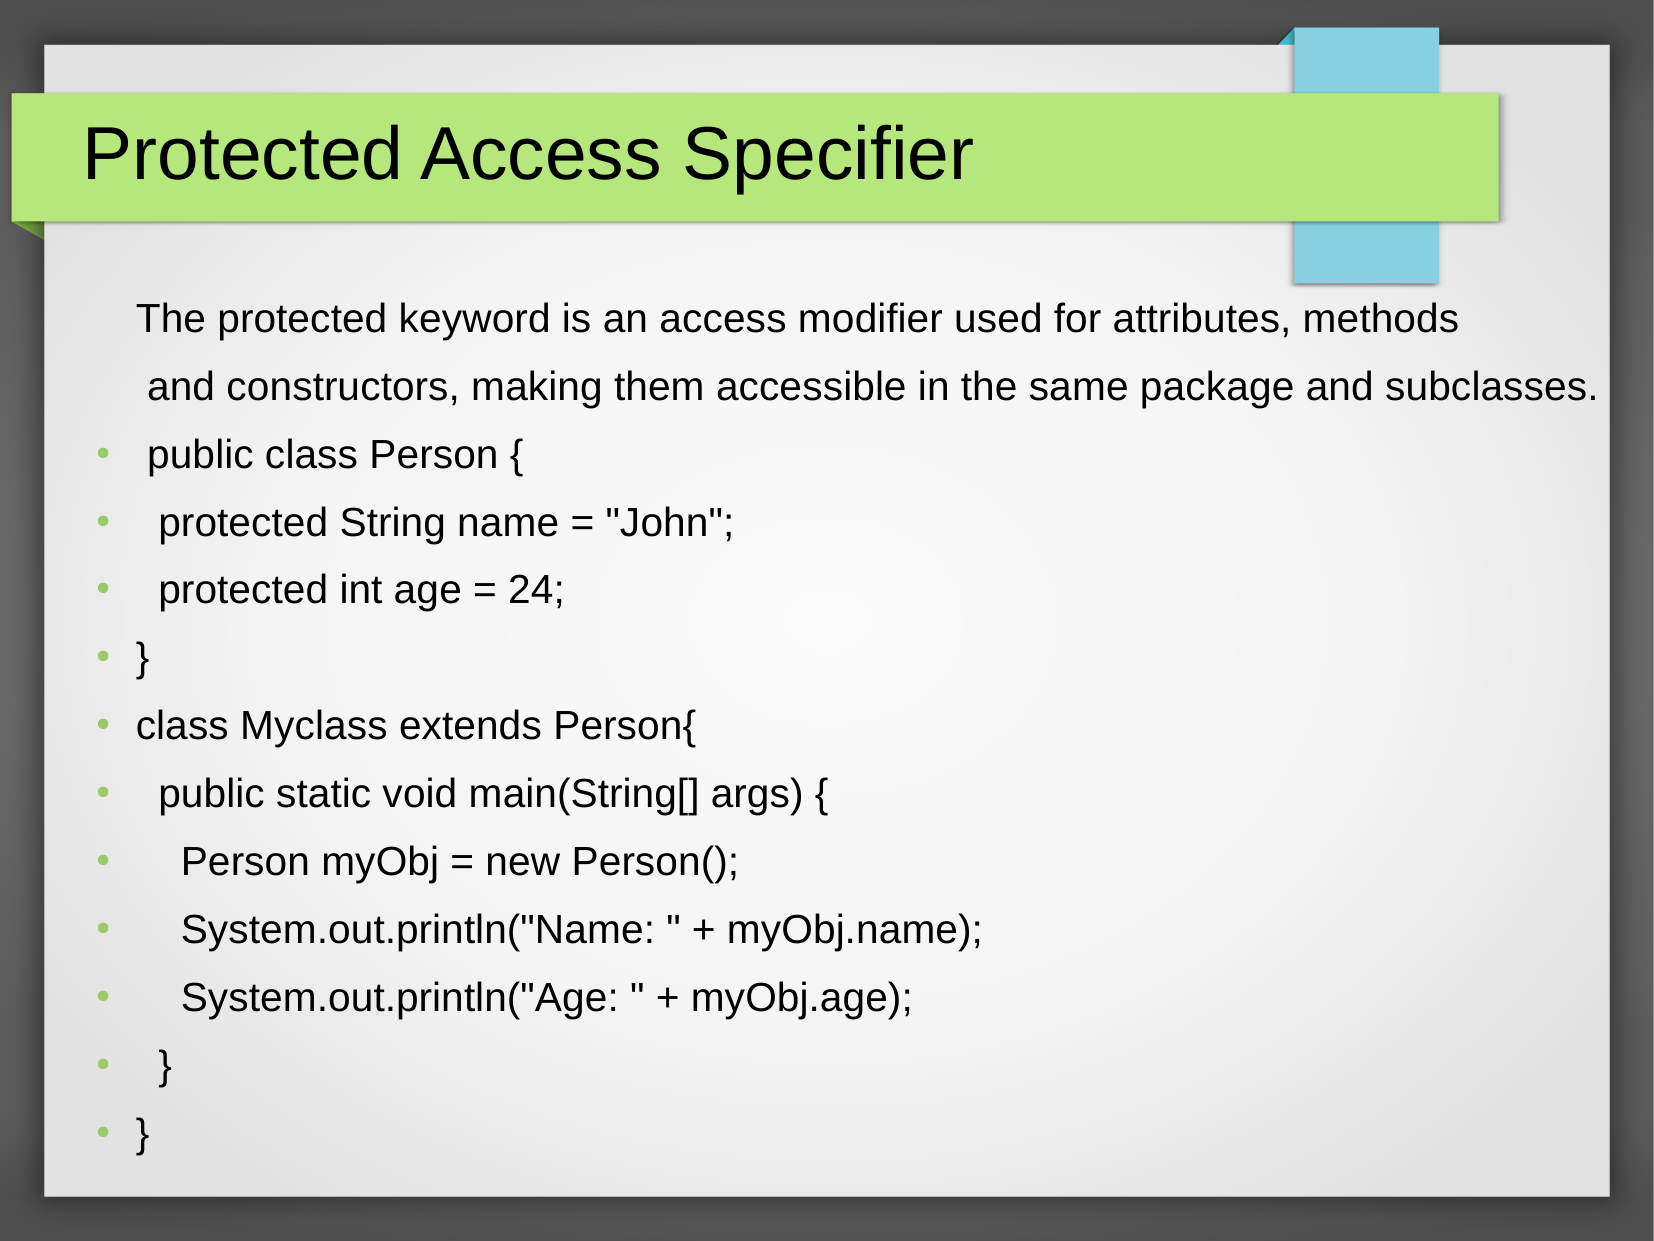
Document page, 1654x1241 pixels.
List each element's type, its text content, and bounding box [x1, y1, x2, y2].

title Protected Access Specifier [82, 94, 1264, 213]
list The protected keyword is an access modifier used for attributes, methods and constructors, making them accessible in the same package and subclasses. public class Person { protected String name = "John"; protected int age = 24; } class Myclass extends Person{ public static void main(String[] args) { Person myObj = new Person(); System.out.println("Name: " + myObj.name); System.out.println("Age: " + myObj.age); } } [82, 295, 1654, 1158]
picture [0, 0, 1654, 1241]
